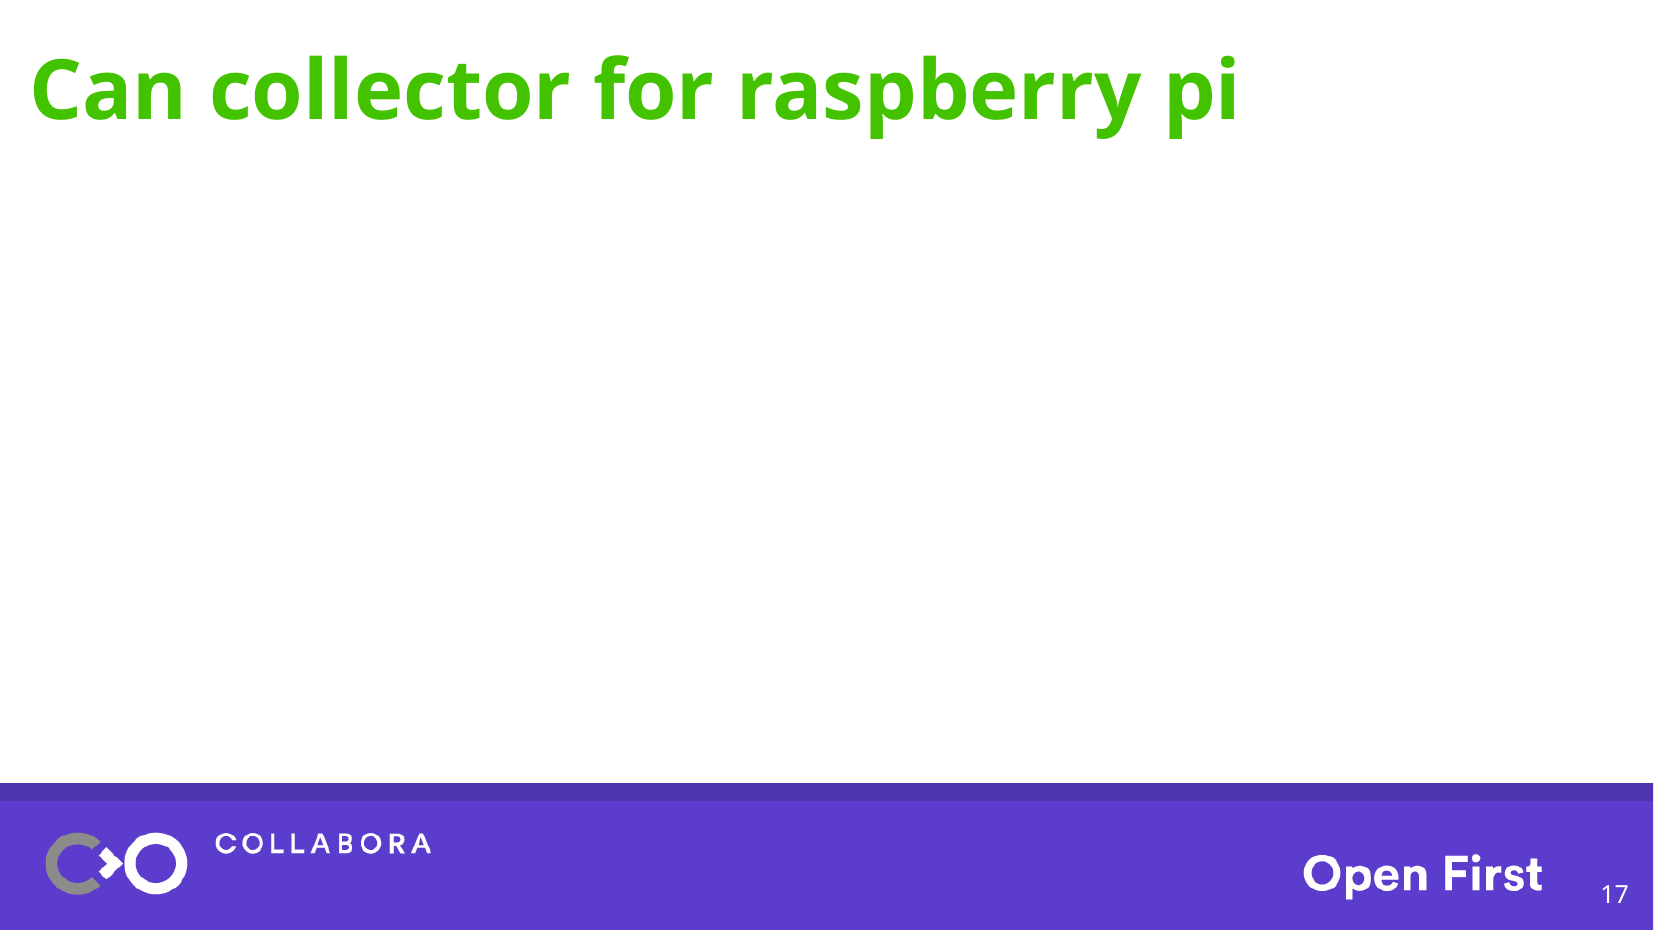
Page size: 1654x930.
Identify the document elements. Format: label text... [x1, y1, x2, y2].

title Can collector for raspberry pi [29, 28, 1602, 147]
picture [0, 0, 1654, 930]
